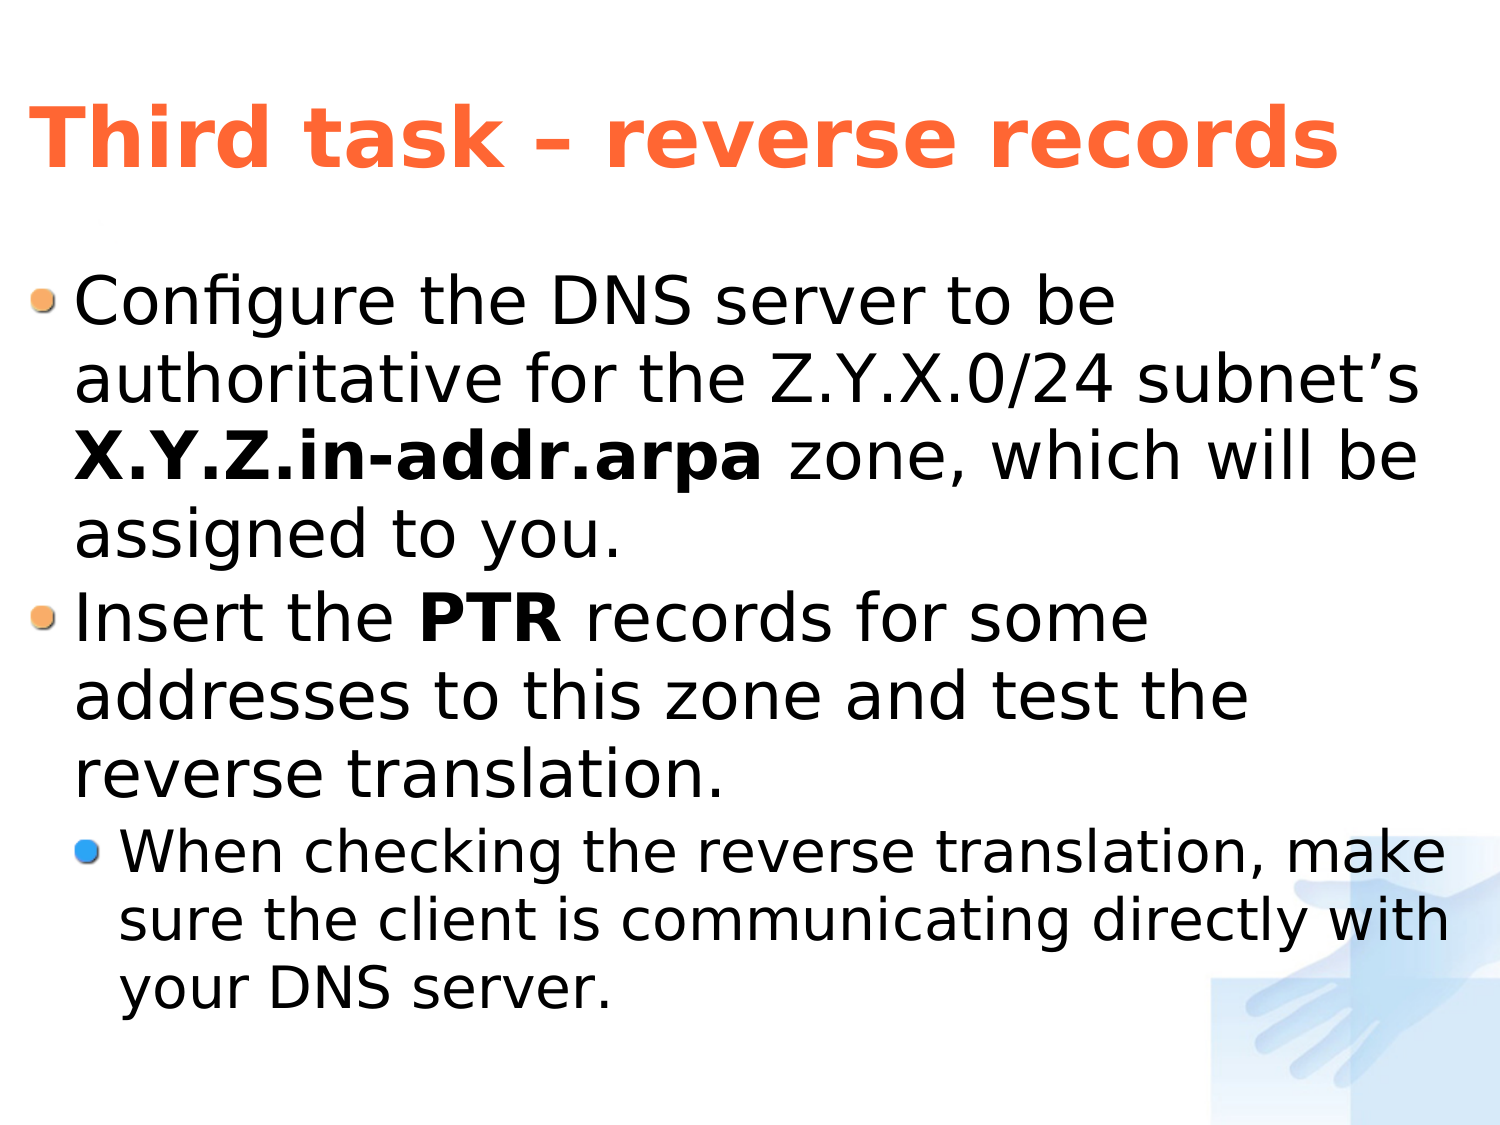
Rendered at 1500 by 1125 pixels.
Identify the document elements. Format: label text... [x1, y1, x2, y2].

list Configure the DNS server to be authoritative for the Z.Y.X.0/24 subnet’s X.Y.Z.in-addr.arpa zone, which will be assigned to you. Insert the PTR records for some addresses to this zone and test the reverse translation. When checking the reverse translation, make sure the client is communicating directly with your DNS server. [29, 262, 1477, 1093]
title Third task – reverse records [29, 21, 1477, 257]
picture [0, 0, 1500, 1125]
